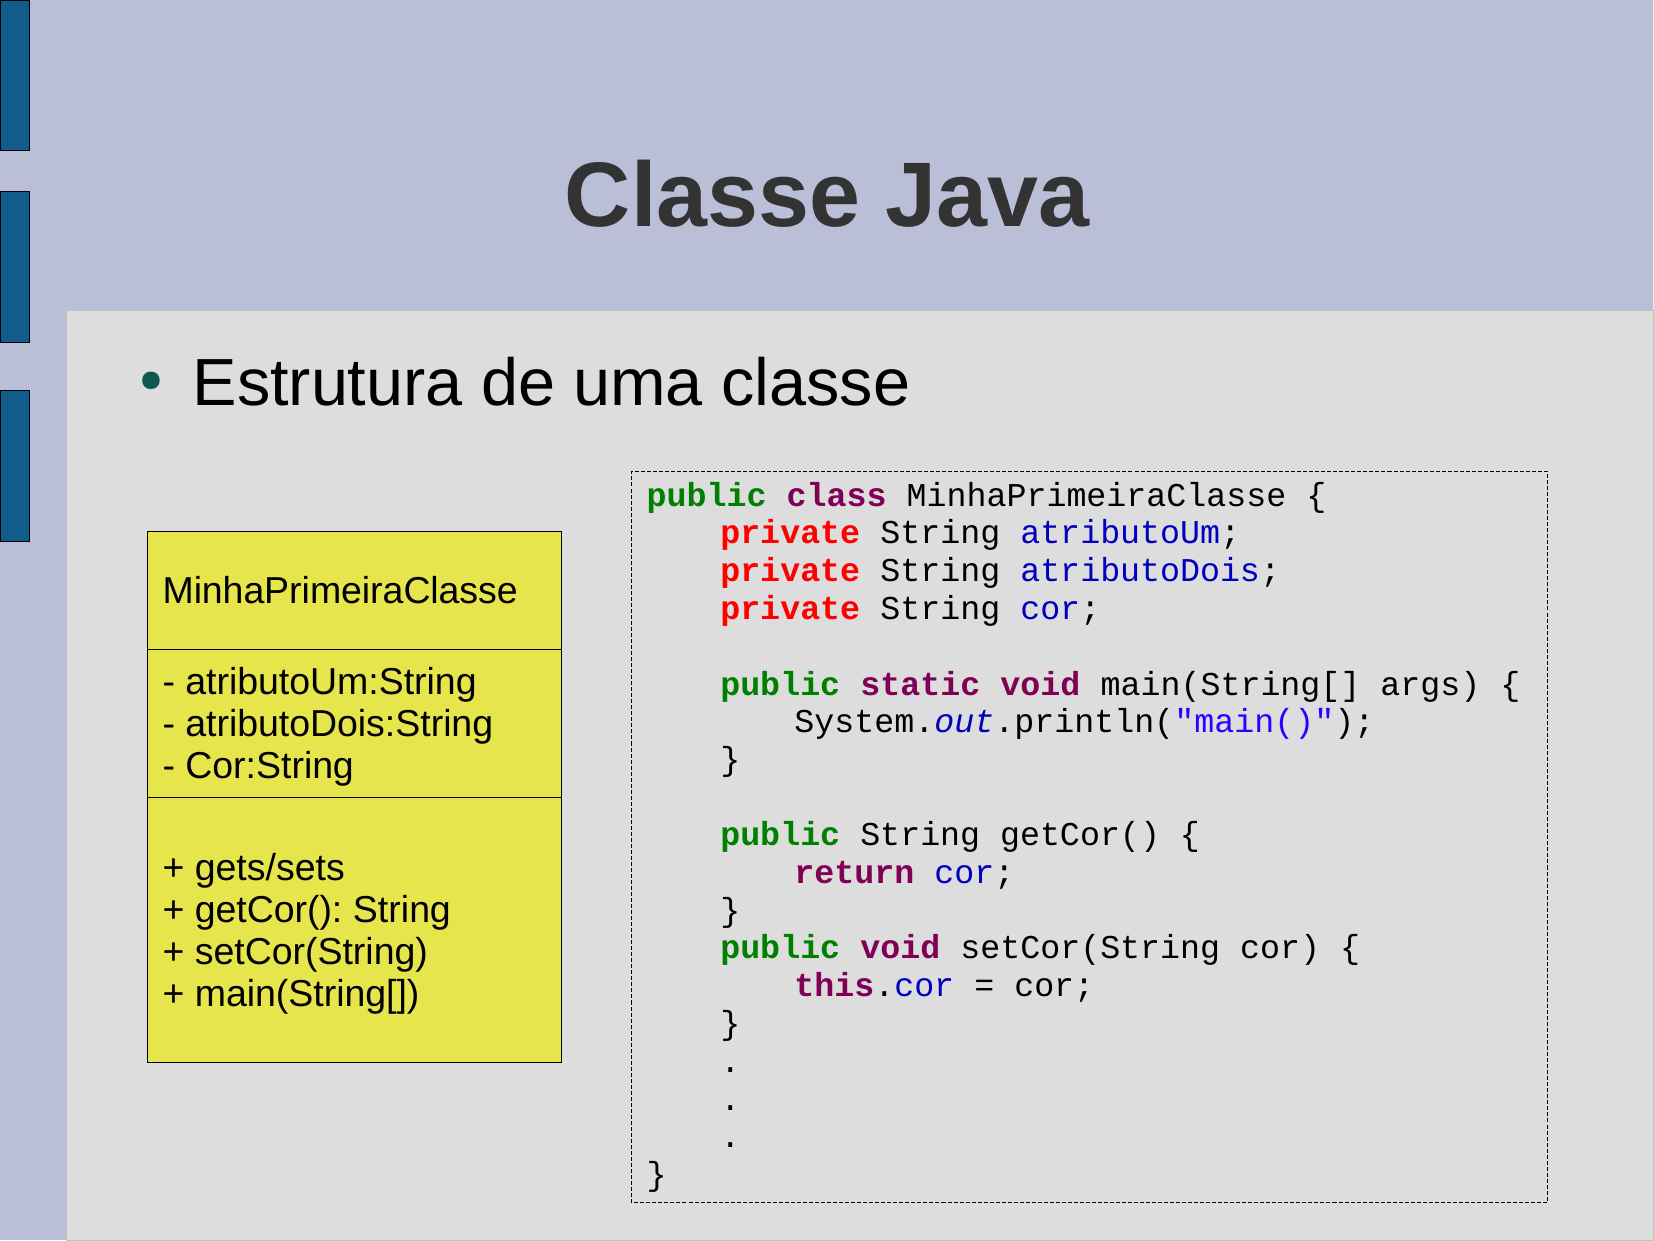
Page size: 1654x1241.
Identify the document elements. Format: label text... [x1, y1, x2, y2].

text_box MinhaPrimeiraClasse [147, 531, 562, 649]
text_box - atributoUm:String - atributoDois:String - Cor:String [147, 649, 562, 797]
title Classe Java [121, 98, 1534, 291]
text_box + gets/sets + getCor(): String + setCor(String) + main(String[]) [147, 797, 562, 1063]
text_box public class MinhaPrimeiraClasse { private String atributoUm; private String atributoDois; private String cor; public static void main(String[] args) { System.out.println("main()"); } public String getCor() { return cor; } public void setCor(String cor) { this.cor = cor; } . . . } [631, 471, 1548, 1203]
list Estrutura de uma classe [121, 344, 1534, 1149]
